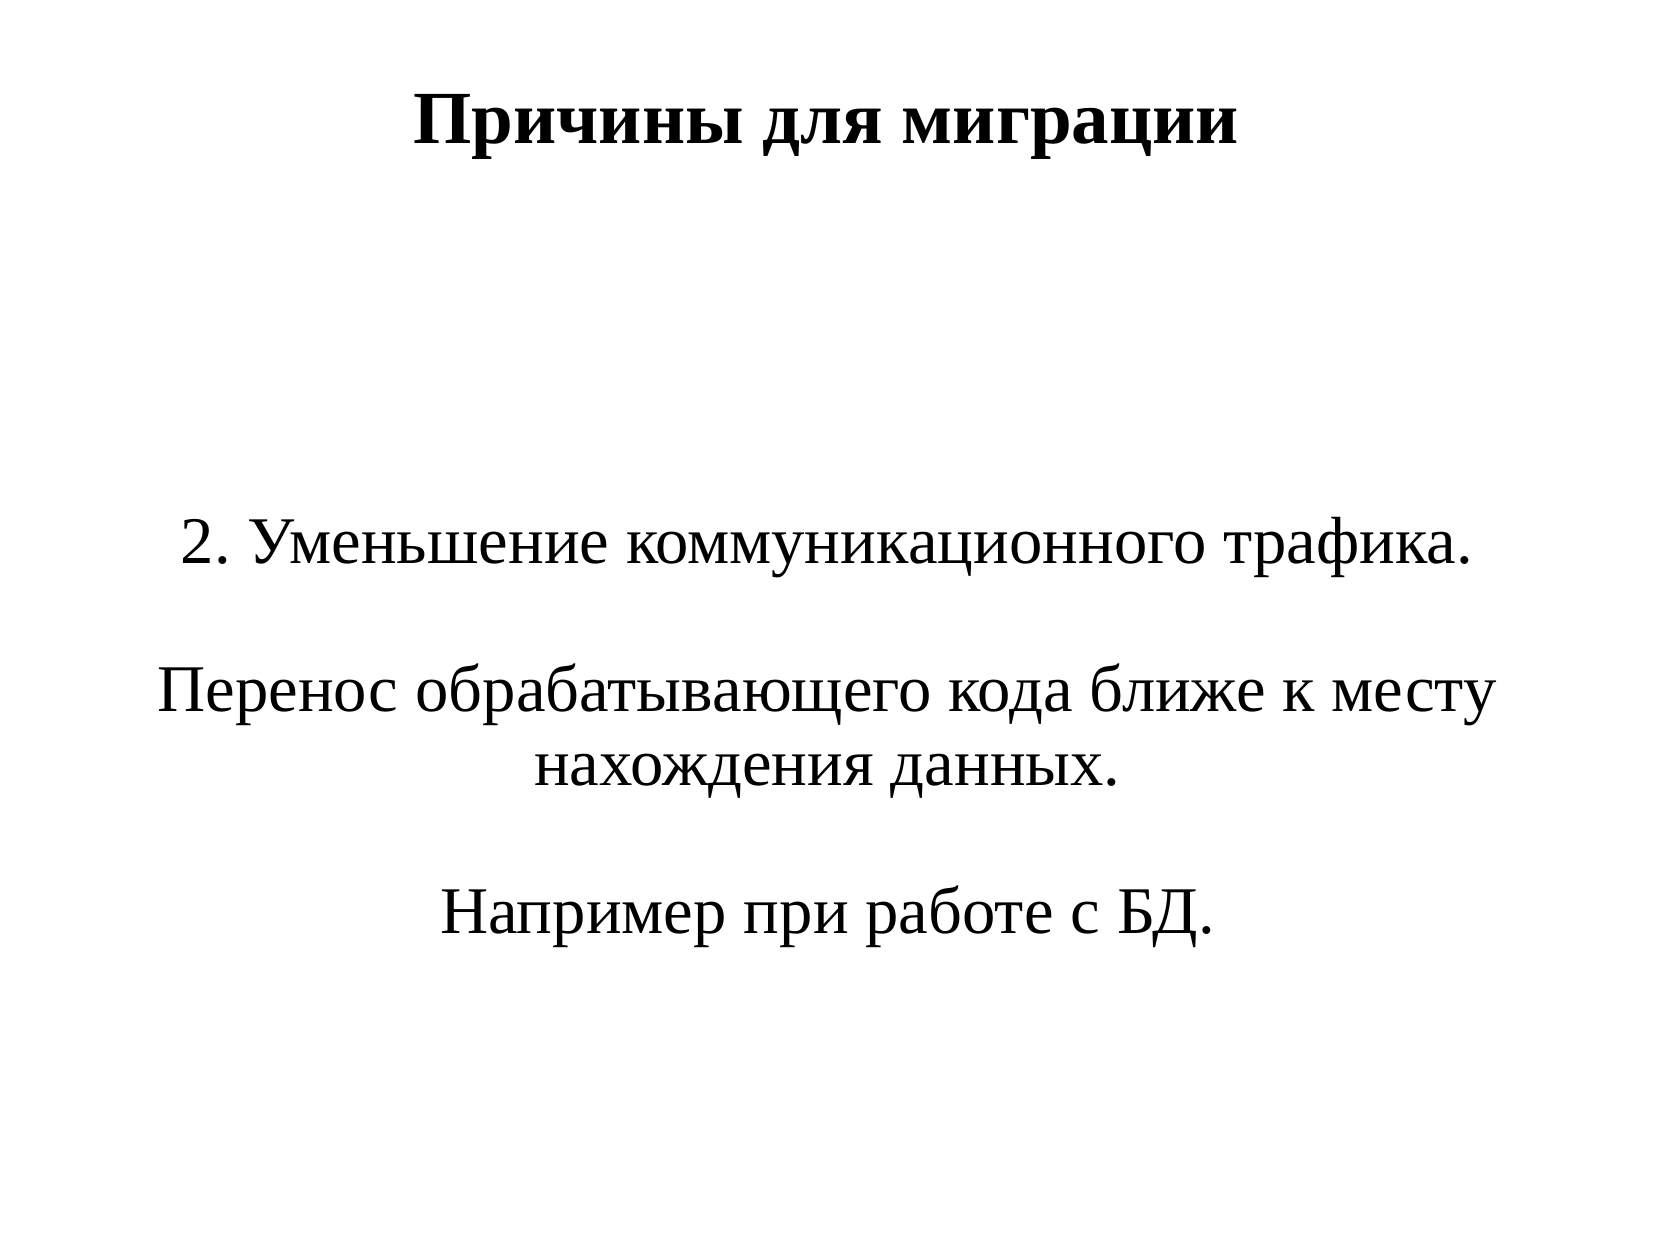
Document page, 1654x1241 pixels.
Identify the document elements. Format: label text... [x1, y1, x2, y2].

title Причины для миграции [30, 27, 1624, 210]
subtitle 2. Уменьшение коммуникационного трафика. Перенос обрабатывающего кода ближе к месту нахождения данных. Например при работе с БД. [30, 236, 1626, 1215]
